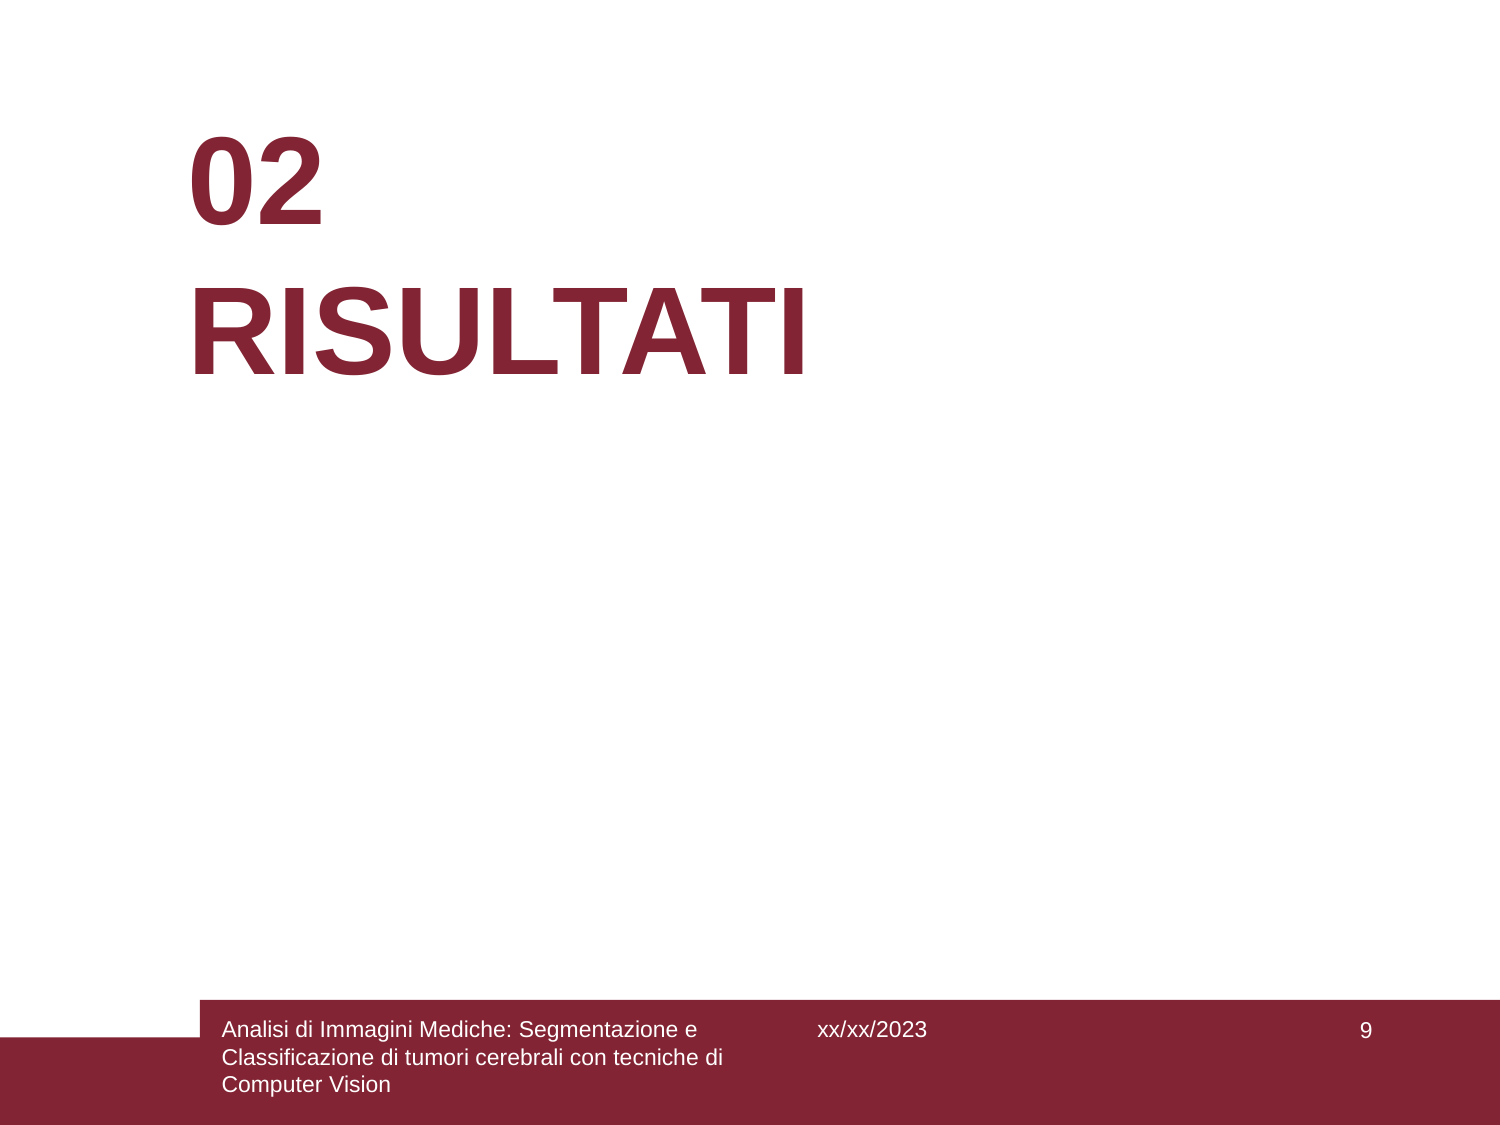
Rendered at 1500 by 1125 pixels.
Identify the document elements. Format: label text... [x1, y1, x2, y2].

text_box Analisi di Immagini Mediche: Segmentazione e Classificazione di tumori cerebrali con tecniche di Computer Vision [206, 1007, 768, 1105]
text_box xx/xx/2023 [802, 1007, 1083, 1050]
title 02 RISULTATI [187, 7, 1313, 400]
slide_number <number> [1074, 1008, 1388, 1084]
